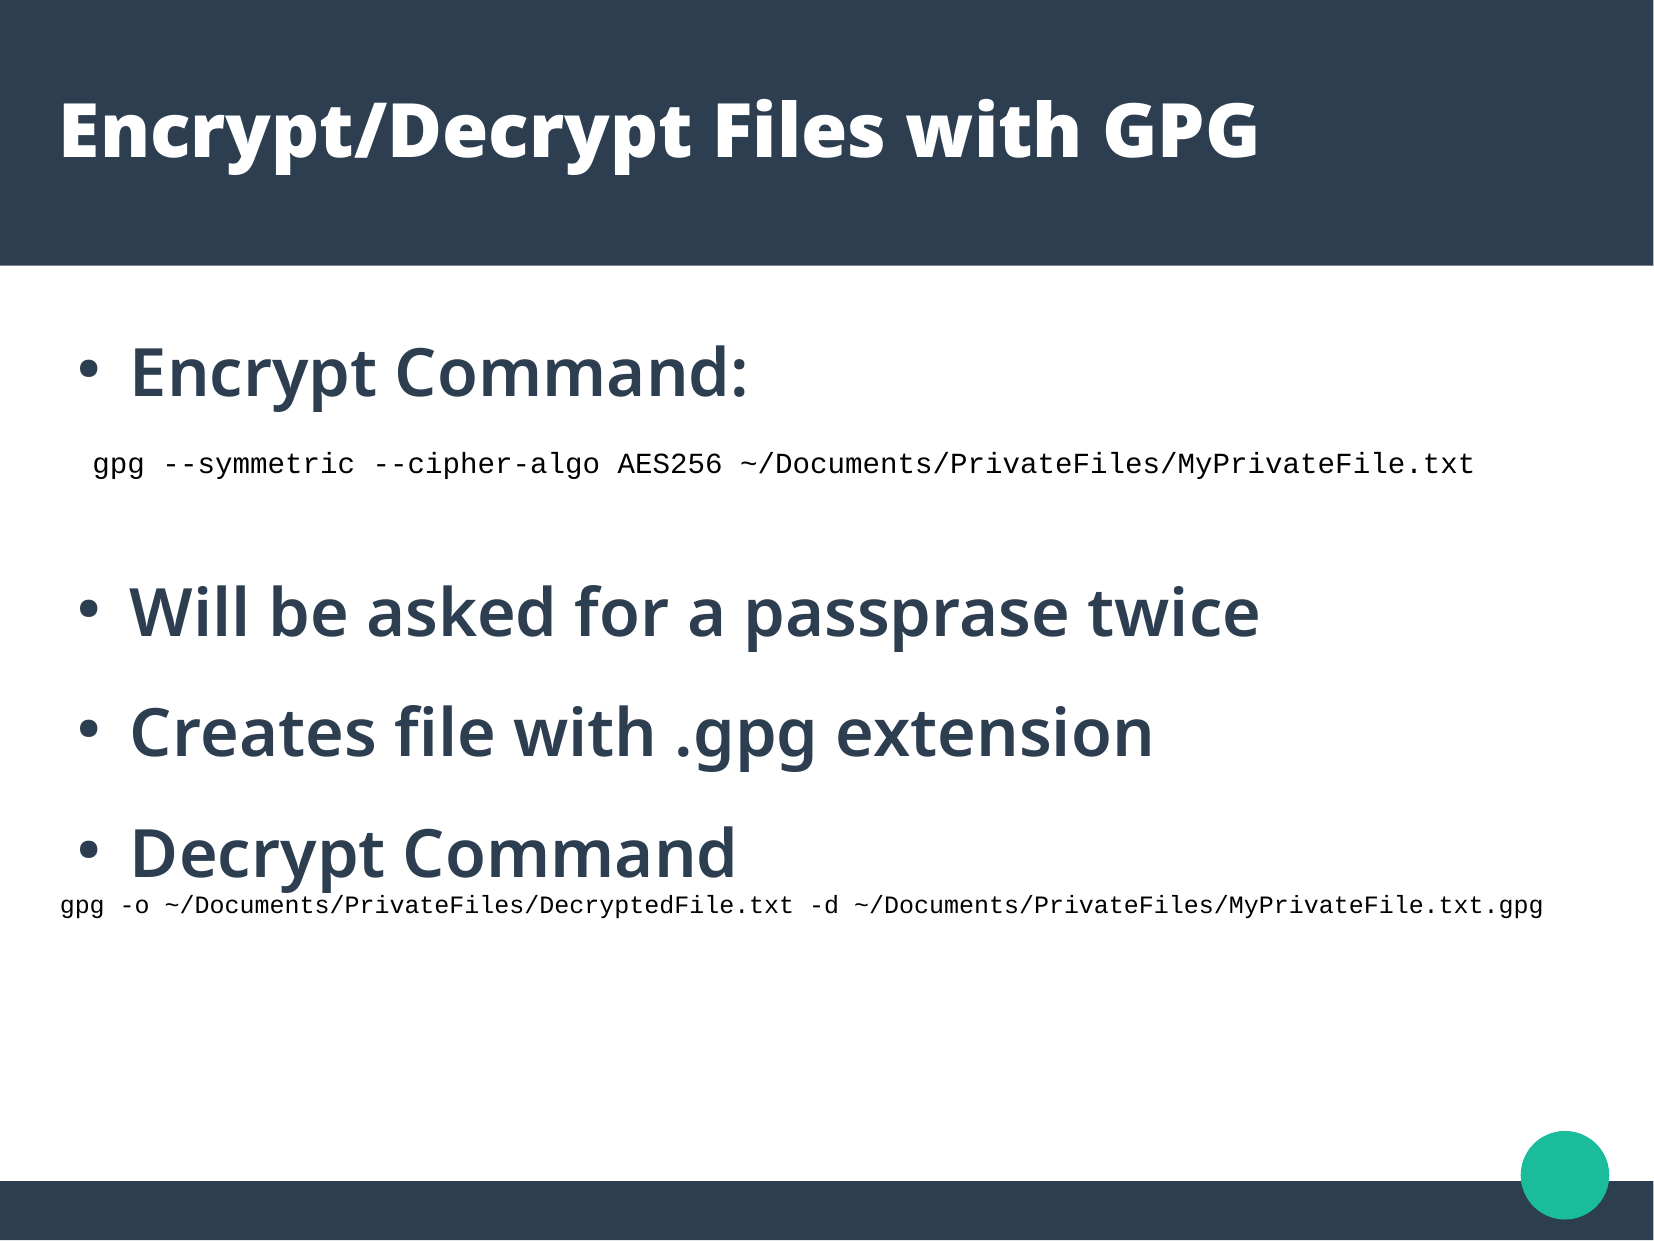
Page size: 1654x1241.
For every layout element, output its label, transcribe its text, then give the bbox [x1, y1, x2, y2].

title Encrypt/Decrypt Files with GPG [59, 49, 1595, 207]
text_box gpg -o ~/Documents/PrivateFiles/DecryptedFile.txt -d ~/Documents/PrivateFiles/MyPrivateFile.txt.gpg [45, 885, 1576, 991]
list Encrypt Command: Will be asked for a passprase twice Creates file with .gpg extension Decrypt Command [59, 324, 1595, 1152]
text_box gpg --symmetric --cipher-algo AES256 ~/Documents/PrivateFiles/MyPrivateFile.txt [77, 441, 1576, 526]
